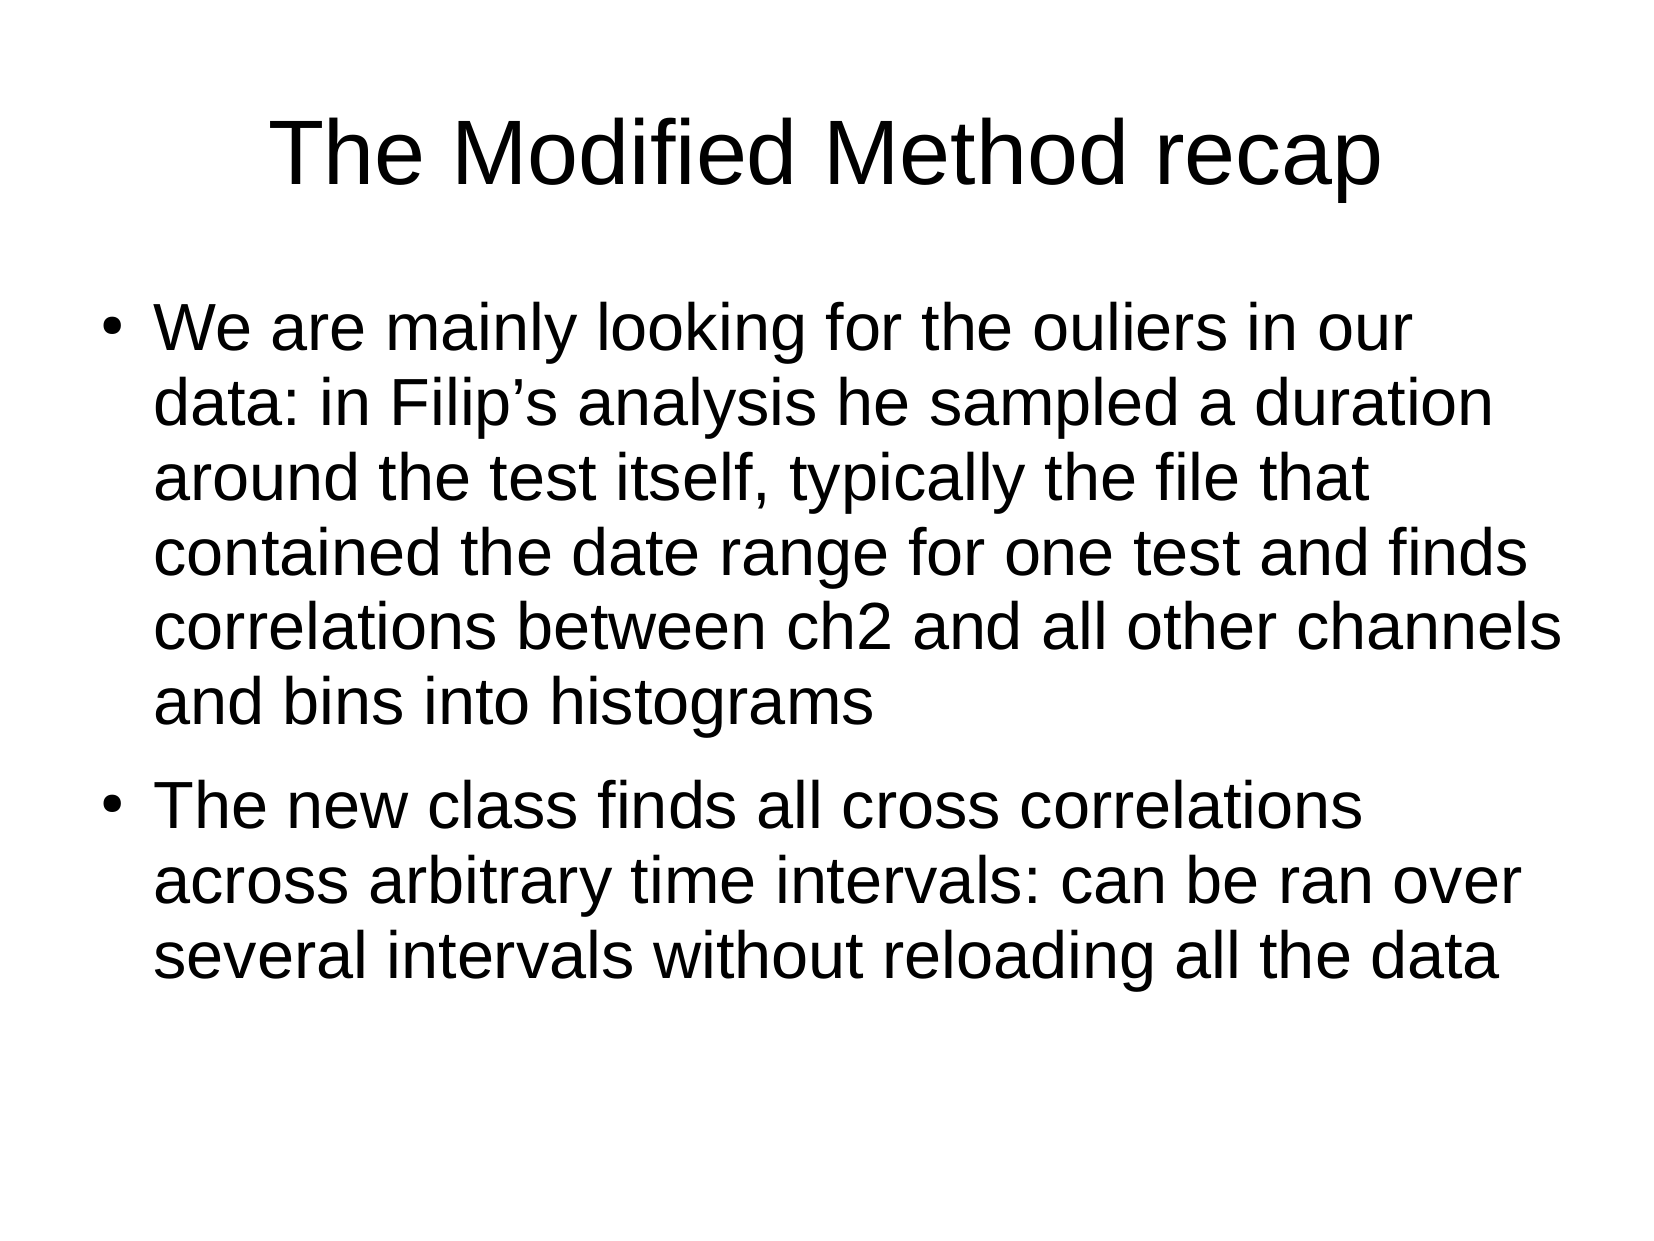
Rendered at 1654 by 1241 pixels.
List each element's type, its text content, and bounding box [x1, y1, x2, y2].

list We are mainly looking for the ouliers in our data: in Filip’s analysis he sampled a duration around the test itself, typically the file that contained the date range for one test and finds correlations between ch2 and all other channels and bins into histograms The new class finds all cross correlations across arbitrary time intervals: can be ran over several intervals without reloading all the data [82, 290, 1571, 1010]
title The Modified Method recap [82, 49, 1571, 257]
